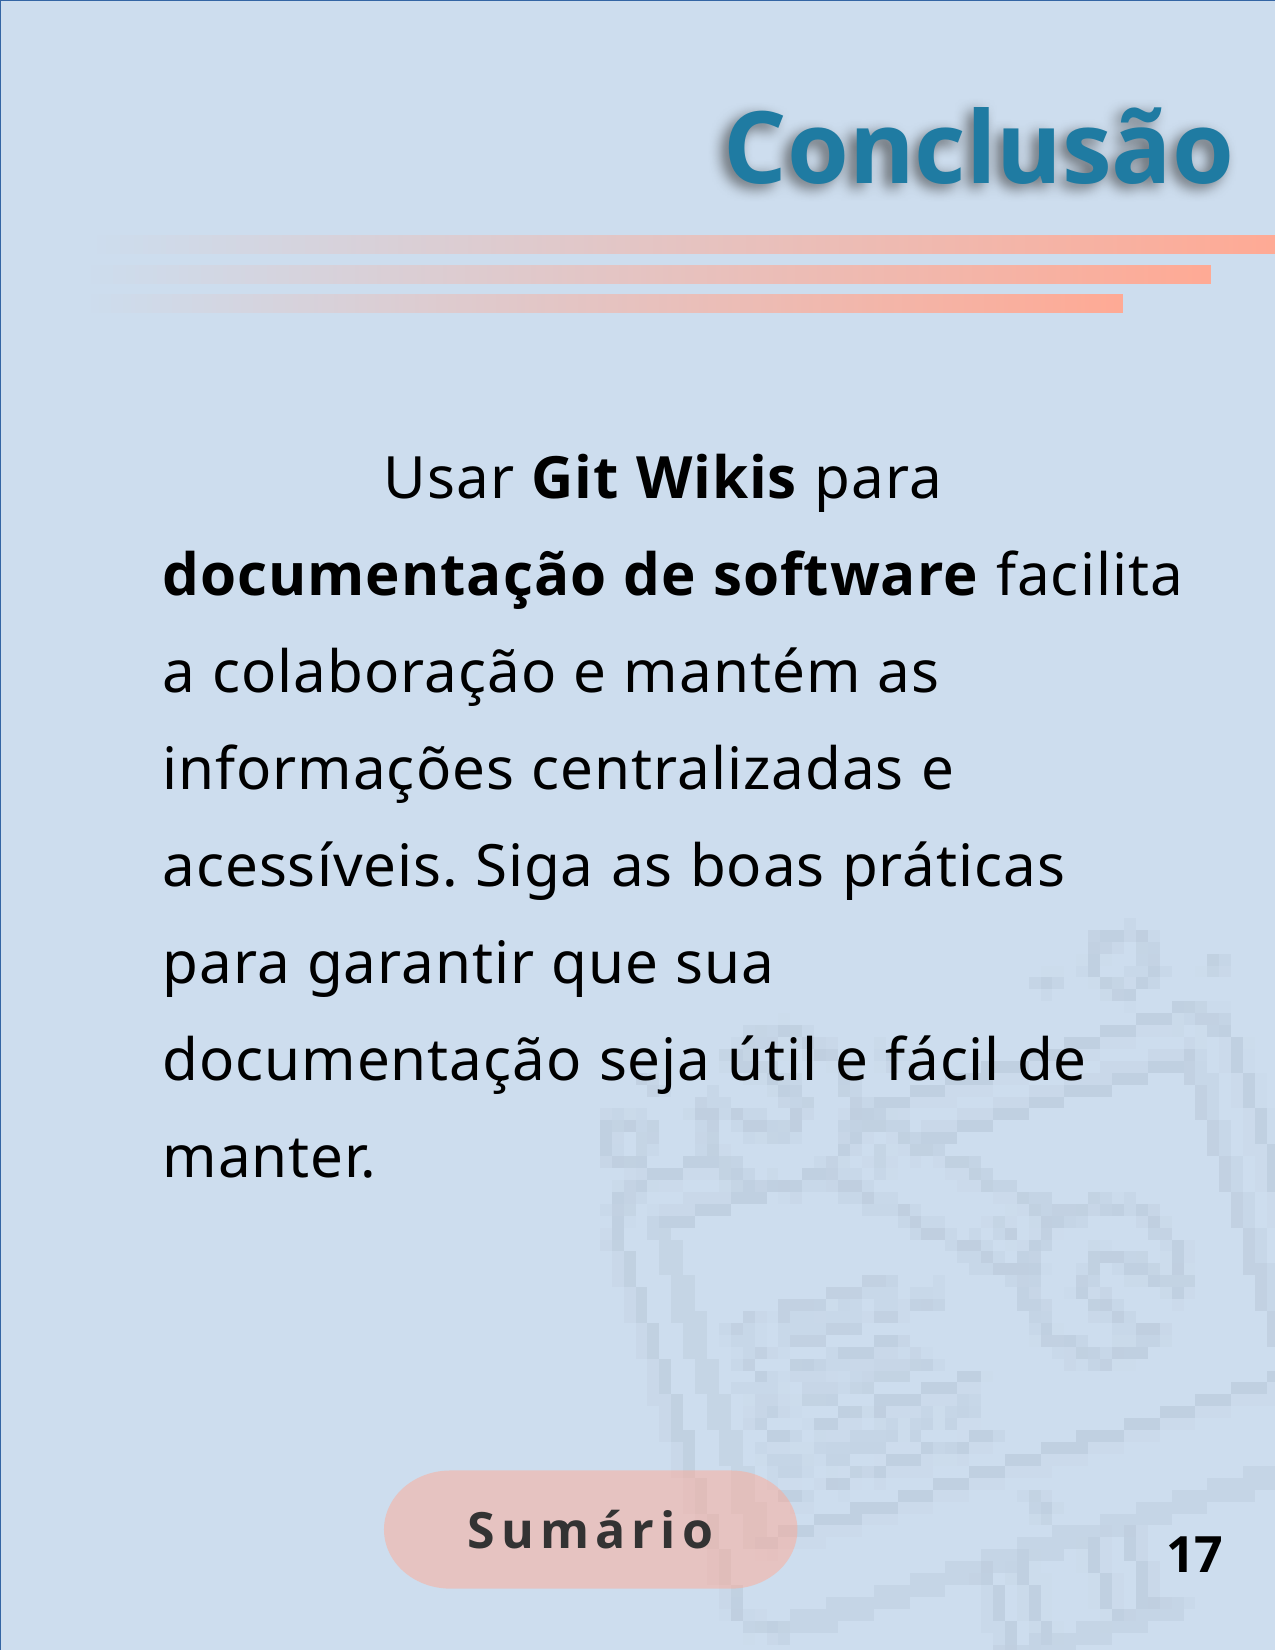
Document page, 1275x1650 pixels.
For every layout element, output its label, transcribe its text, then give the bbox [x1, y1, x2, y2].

text_box Conclusão [708, 59, 1262, 221]
text_box Usar Git Wikis para documentação de software facilita a colaboração e mantém as informações centralizadas e acessíveis. Siga as boas práticas para garantir que sua documentação seja útil e fácil de manter. [147, 428, 1211, 1110]
text_box [0, 0, 1275, 1650]
text_box 17 [1151, 1511, 1241, 1577]
text_box Sumário [383, 1470, 798, 1589]
